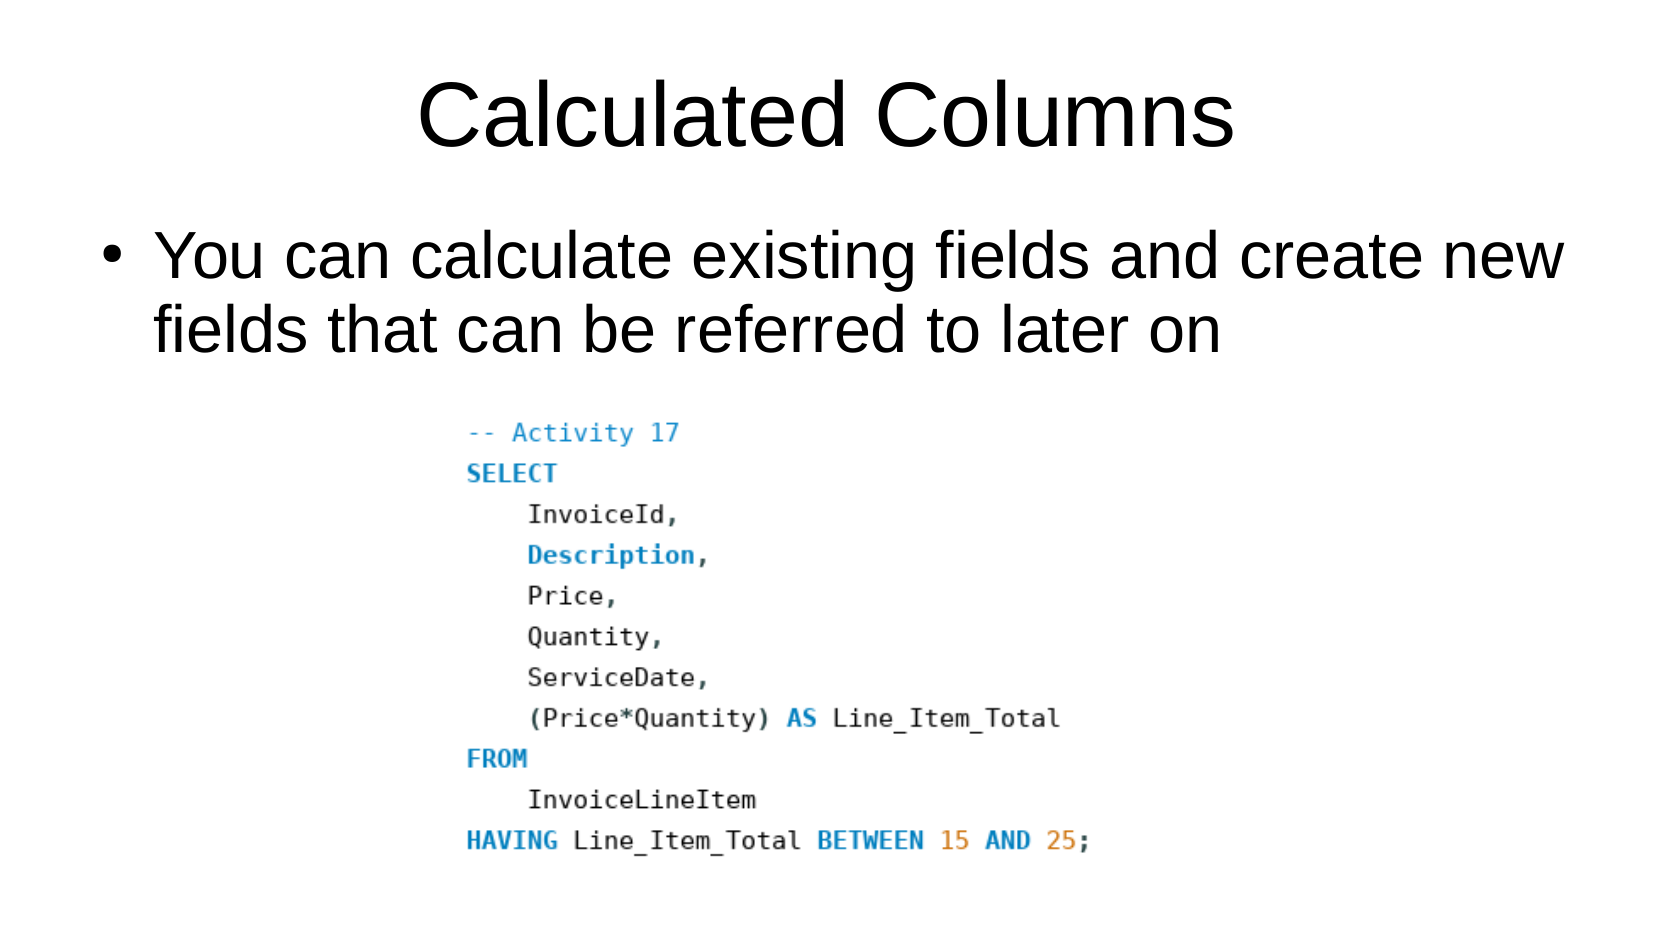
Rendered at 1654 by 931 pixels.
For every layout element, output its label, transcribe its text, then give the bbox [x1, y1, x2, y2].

list You can calculate existing fields and create new fields that can be referred to later on [82, 217, 1571, 758]
title Calculated Columns [82, 37, 1571, 193]
picture [448, 401, 1116, 880]
